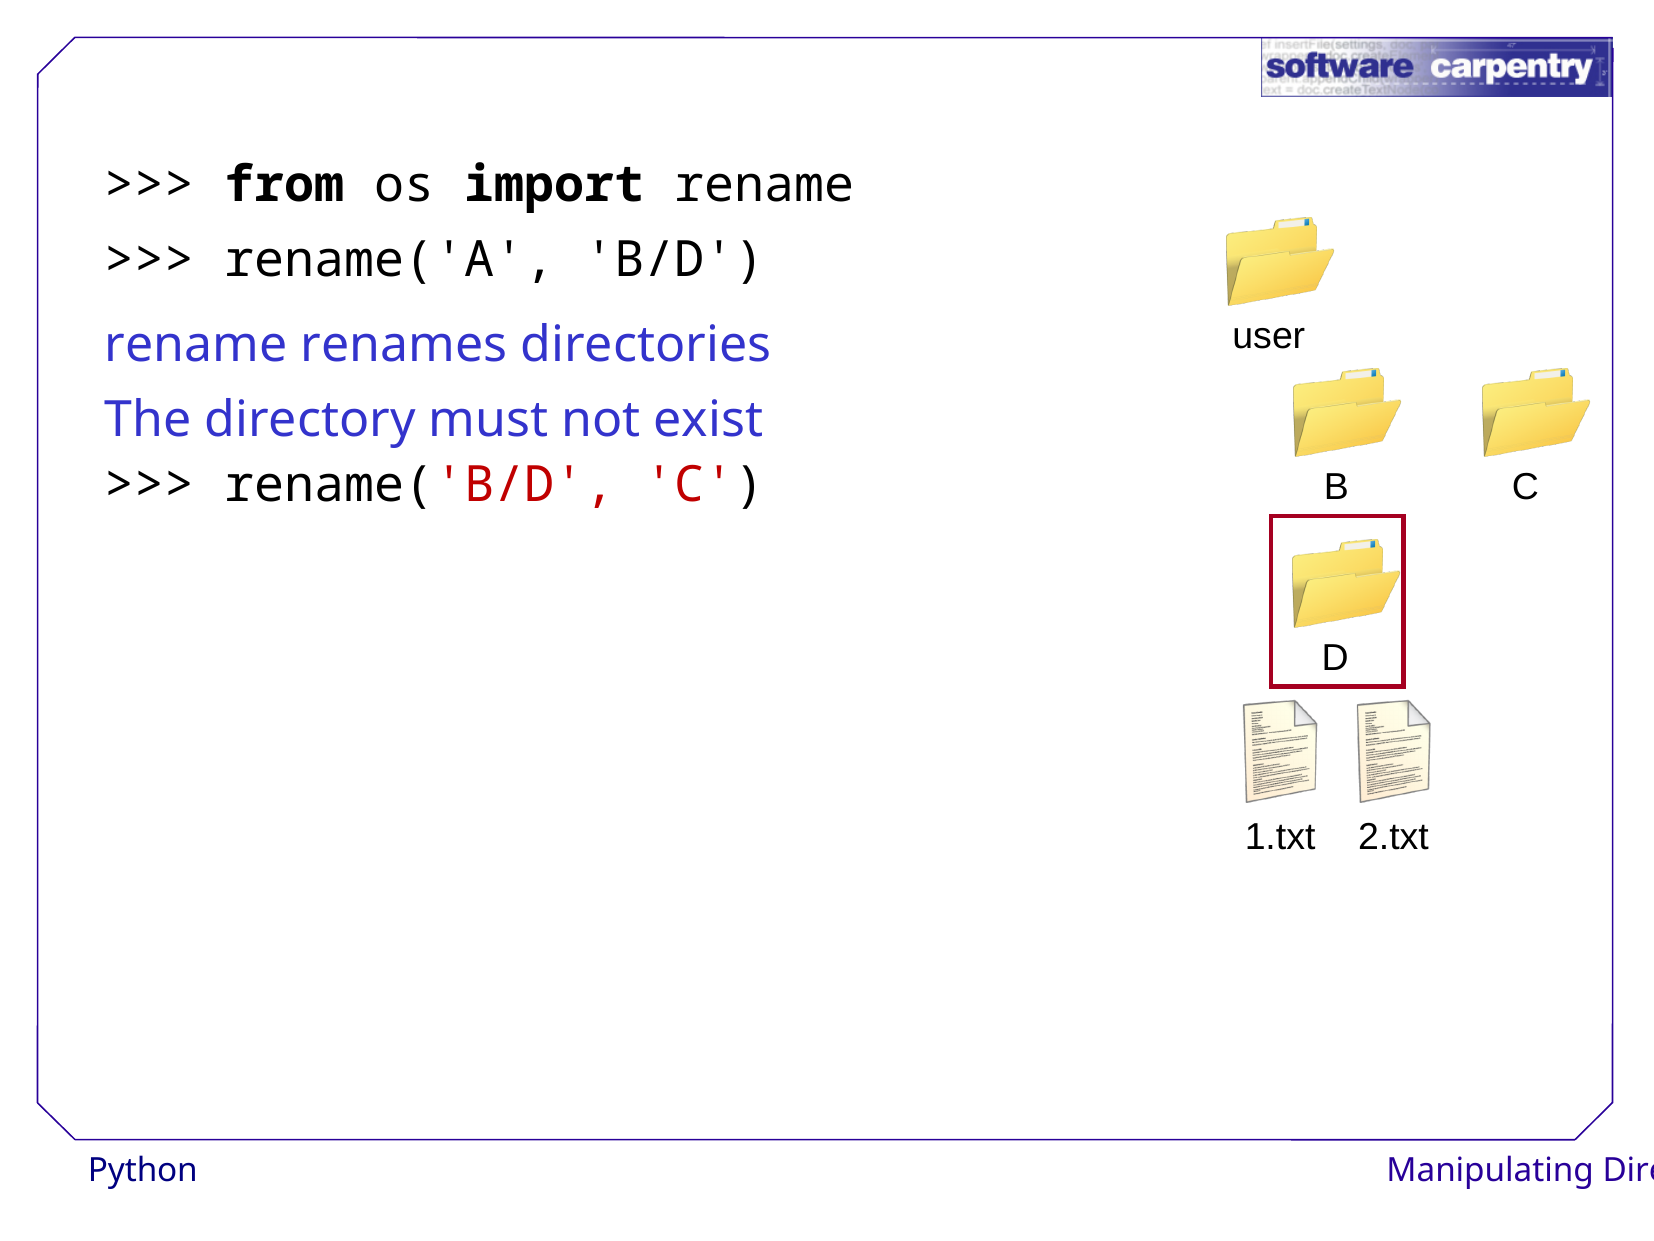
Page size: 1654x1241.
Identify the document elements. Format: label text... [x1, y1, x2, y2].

picture [1261, 39, 1613, 97]
picture [1222, 203, 1338, 319]
text_box D [1306, 641, 1364, 684]
text_box 1.txt [1230, 808, 1331, 866]
picture [1288, 525, 1401, 641]
picture [1223, 693, 1451, 808]
picture [1289, 354, 1405, 470]
text_box user [1217, 307, 1321, 365]
text_box B [1309, 470, 1364, 514]
text_box C [1497, 470, 1554, 516]
text_box 2.txt [1343, 808, 1445, 866]
text_box rename renames directories The directory must not exist [89, 289, 809, 384]
text_box >>> from os import rename >>> rename('A', 'B/D') >>> rename('B/D', 'C') [89, 128, 1512, 1037]
picture [1478, 354, 1594, 470]
